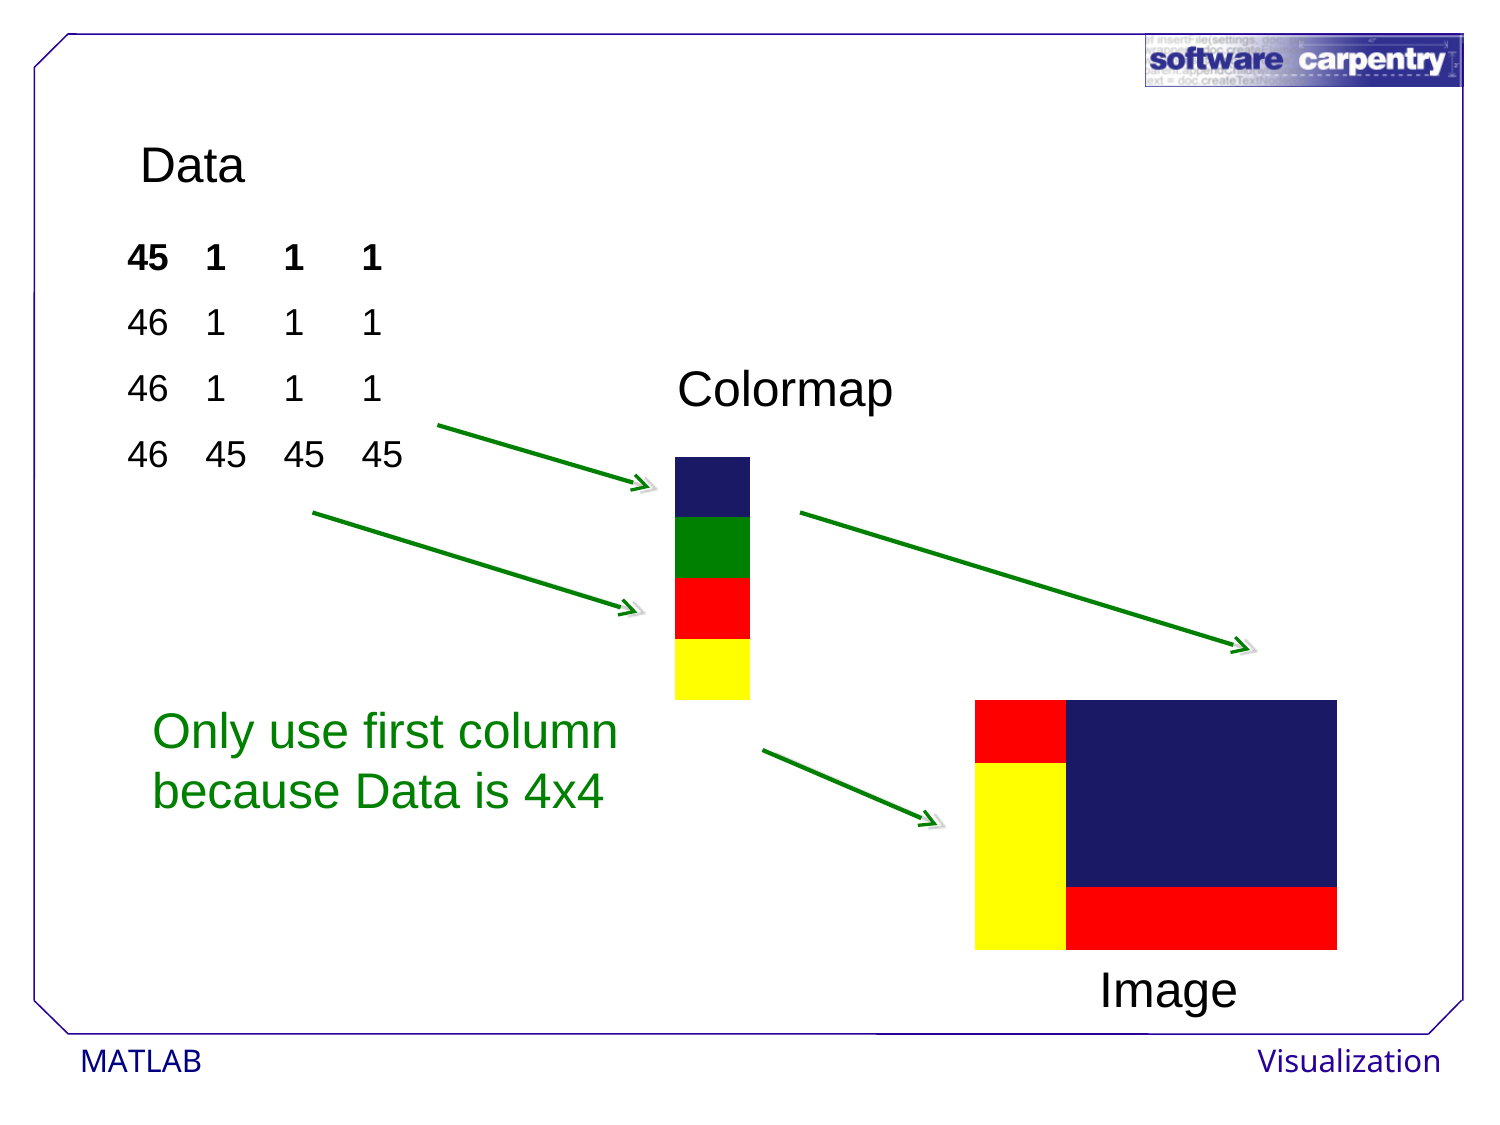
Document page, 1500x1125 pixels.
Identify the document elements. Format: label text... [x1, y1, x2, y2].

table_header [1066, 700, 1156, 763]
table_cell 1 [347, 291, 425, 356]
table_header 45 [113, 225, 191, 291]
table_cell 46 [113, 422, 191, 488]
table_cell [1247, 825, 1337, 887]
table_cell [1066, 887, 1156, 949]
table_cell [975, 825, 1066, 887]
table_header [1247, 700, 1337, 763]
table_cell [1066, 825, 1156, 887]
table_cell [975, 887, 1066, 950]
table_cell 45 [269, 422, 347, 488]
table_header 1 [347, 225, 425, 291]
table_cell [1156, 887, 1247, 949]
text_box Colormap [662, 349, 951, 425]
table_cell [1247, 887, 1337, 950]
table_cell [975, 763, 1066, 825]
table_cell 1 [269, 356, 347, 422]
table_cell 1 [269, 291, 347, 356]
table_header 1 [269, 225, 347, 291]
table_cell 45 [347, 422, 425, 488]
table_header [975, 700, 1066, 763]
table_cell [675, 578, 750, 639]
table_cell [1066, 763, 1156, 825]
text_box Image [1025, 949, 1313, 1026]
table_cell 46 [113, 356, 191, 422]
table_cell 1 [191, 291, 269, 356]
table_cell 45 [191, 422, 269, 488]
table_cell [675, 639, 750, 700]
text_box Data [125, 124, 413, 201]
table_header [1156, 700, 1247, 763]
picture [1145, 33, 1464, 87]
table_header 1 [191, 225, 269, 291]
table_cell [1156, 825, 1247, 887]
table_cell 1 [191, 356, 269, 422]
table_cell 1 [347, 356, 425, 422]
text_box Only use first column because Data is 4x4 [137, 690, 651, 827]
table_header [675, 457, 750, 517]
table_cell [1247, 763, 1337, 825]
table_cell [1156, 763, 1247, 825]
table_cell [675, 517, 750, 578]
table_cell 46 [113, 291, 191, 356]
